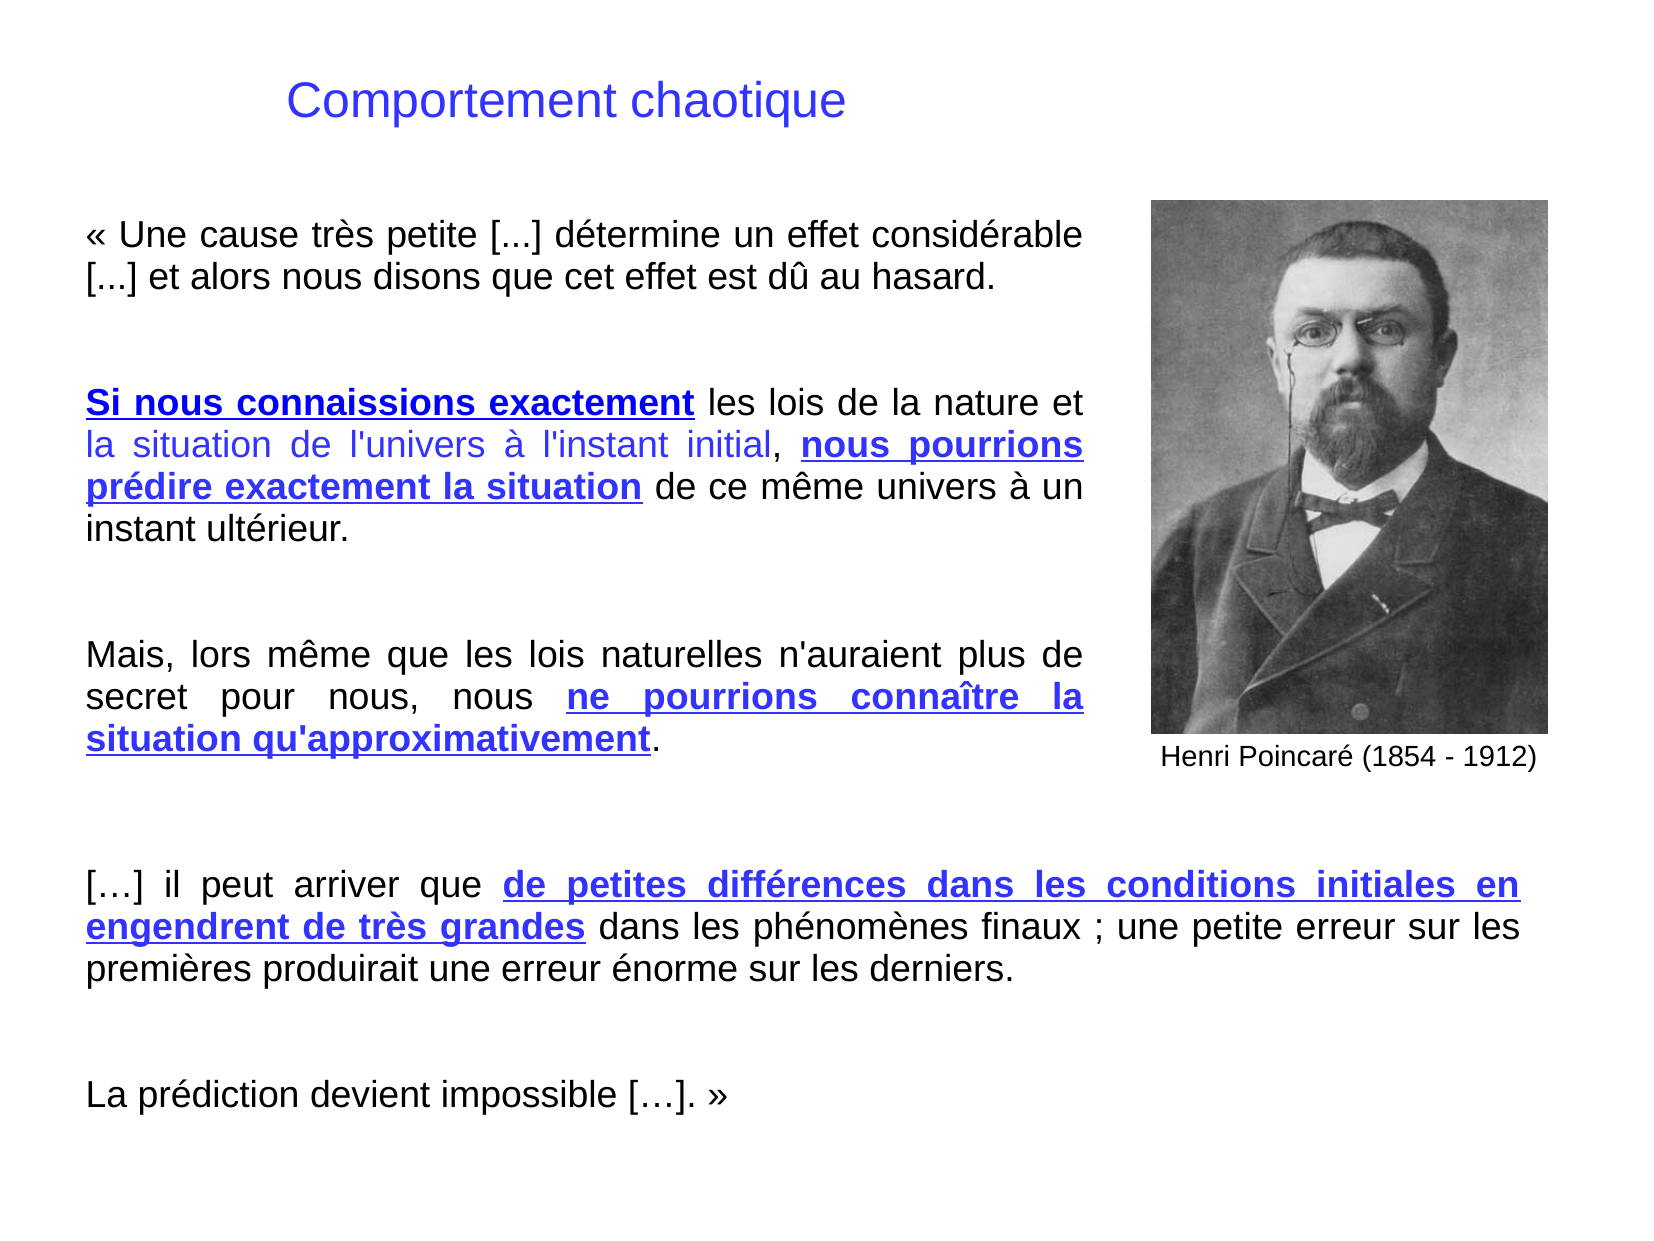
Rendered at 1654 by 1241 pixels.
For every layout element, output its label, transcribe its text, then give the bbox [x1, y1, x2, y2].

text_box Henri Poincaré (1854 - 1912) [1145, 732, 1554, 780]
text_box « Une cause très petite [...] détermine un effet considérable [...] et alors nous disons que cet effet est dû au hasard. Si nous connaissions exactement les lois de la nature et la situation de l'univers à l'instant initial, nous pourrions prédire exactement la situation de ce même univers à un instant ultérieur. Mais, lors même que les lois naturelles n'auraient plus de secret pour nous, nous ne pourrions connaître la situation qu'approximativement. [70, 206, 1099, 774]
picture [1151, 200, 1548, 732]
text_box Comportement chaotique [271, 64, 869, 142]
text_box […] il peut arriver que de petites différences dans les conditions initiales en engendrent de très grandes dans les phénomènes finaux ; une petite erreur sur les premières produirait une erreur énorme sur les derniers. La prédiction devient impossible […]. » [70, 856, 1536, 1126]
